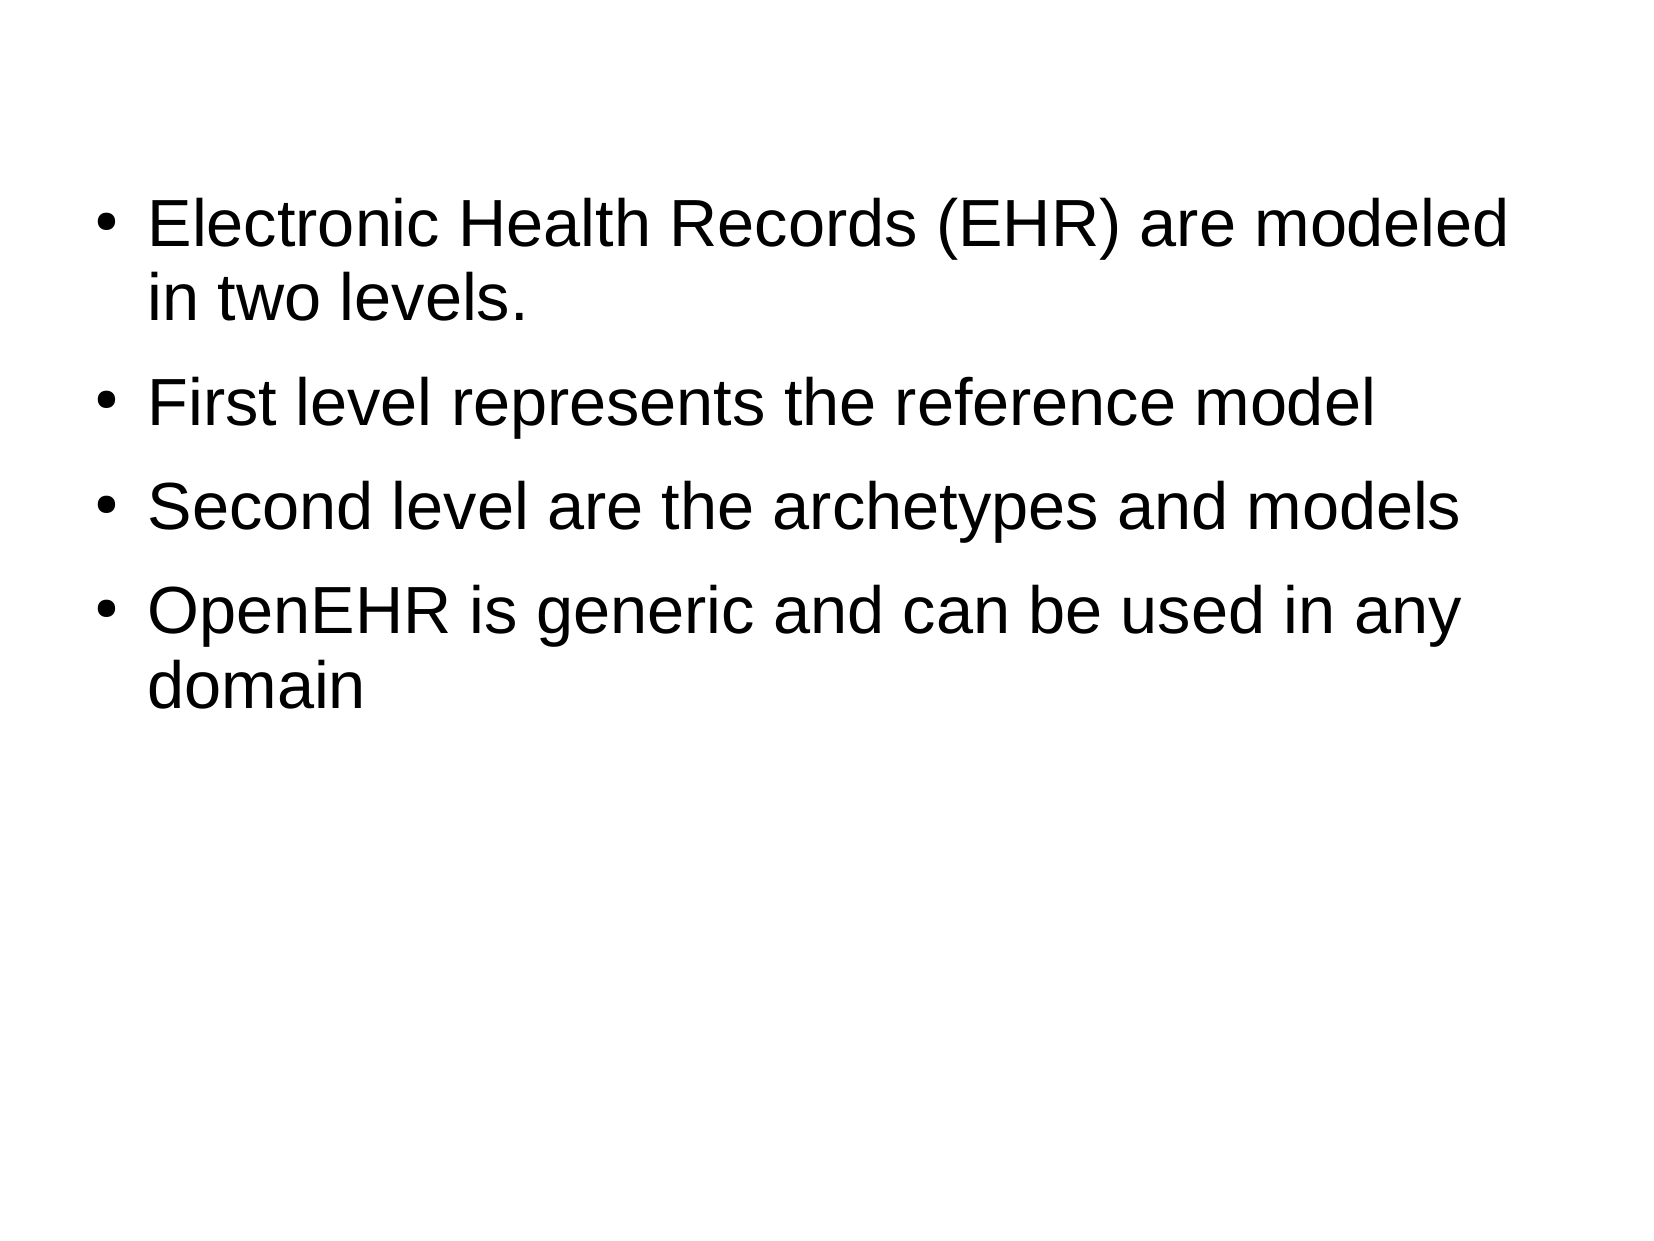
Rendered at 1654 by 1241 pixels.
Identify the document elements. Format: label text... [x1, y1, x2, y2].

list Electronic Health Records (EHR) are modeled in two levels. First level represents the reference model Second level are the archetypes and models OpenEHR is generic and can be used in any domain [76, 185, 1565, 1004]
